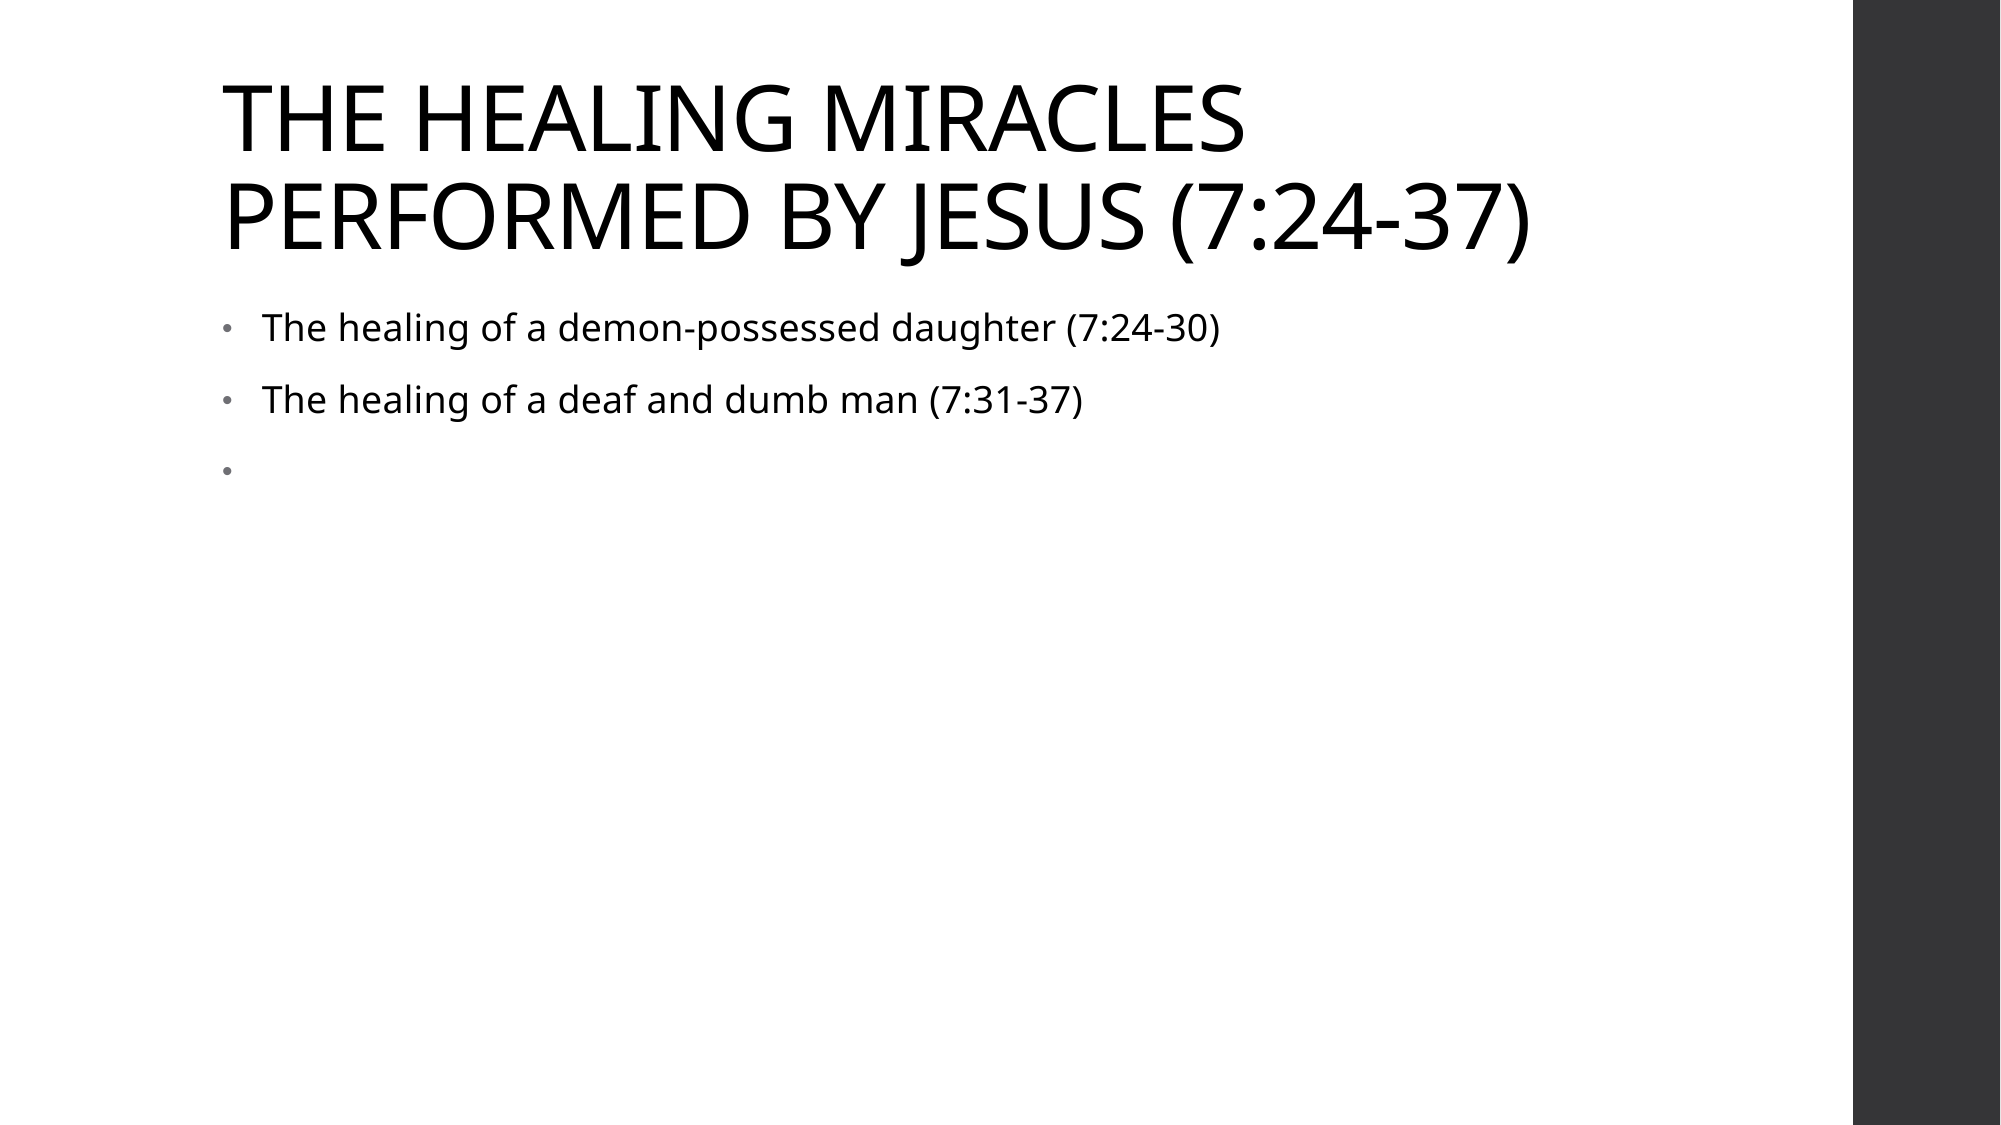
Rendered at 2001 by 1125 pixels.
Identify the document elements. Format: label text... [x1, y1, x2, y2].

list The healing of a demon-possessed daughter (7:24-30) The healing of a deaf and dumb man (7:31-37) [206, 299, 1617, 1014]
title THE HEALING MIRACLES PERFORMED BY JESUS (7:24-37) [206, 60, 1797, 278]
